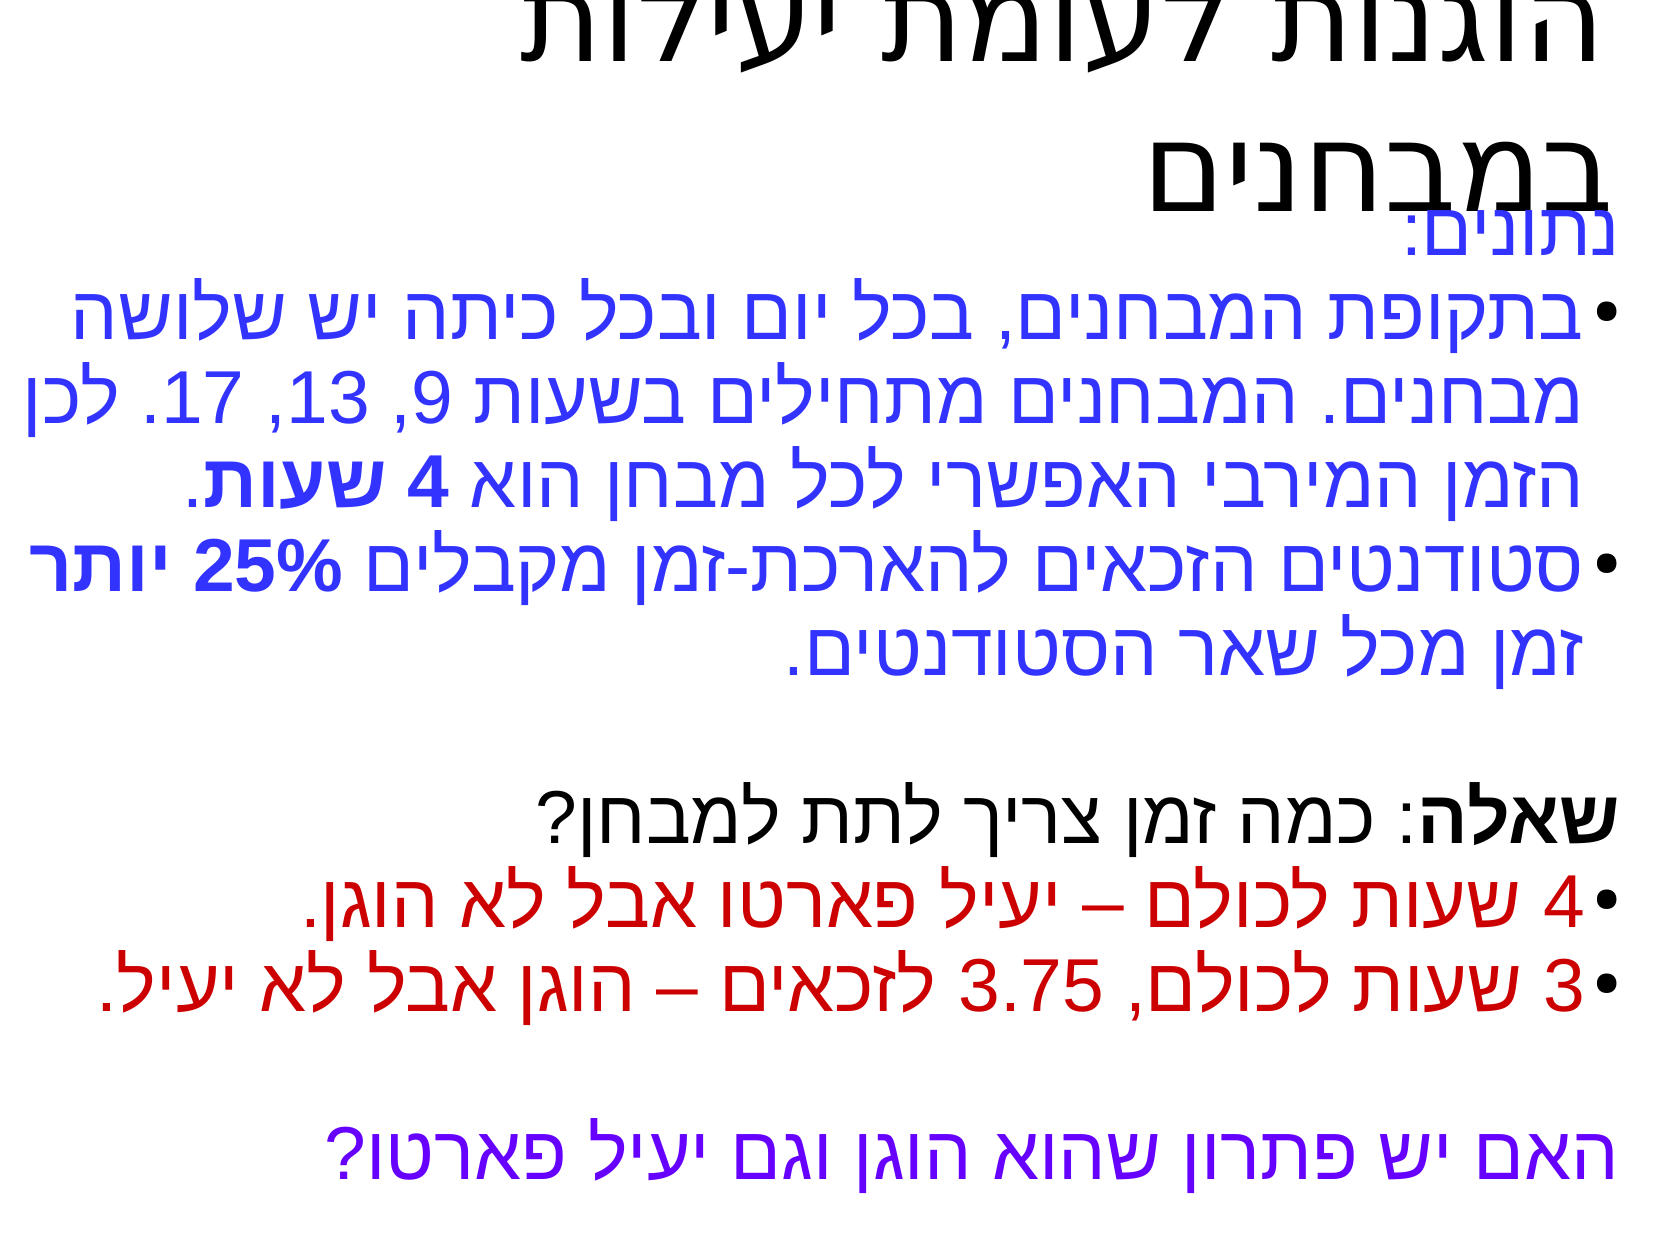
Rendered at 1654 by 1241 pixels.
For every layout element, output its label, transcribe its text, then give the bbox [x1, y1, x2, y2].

text_box נתונים: בתקופת המבחנים, בכל יום ובכל כיתה יש שלושה מבחנים. המבחנים מתחילים בשעות 9, 13, 17. לכן הזמן המירבי האפשרי לכל מבחן הוא 4 שעות. סטודנטים הזכאים להארכת-זמן מקבלים 25% יותר זמן מכל שאר הסטודנטים. שאלה: כמה זמן צריך לתת למבחן? 4 שעות לכולם – יעיל פארטו אבל לא הוגן. 3 שעות לכולם, 3.75 לזכאים – הוגן אבל לא יעיל. האם יש פתרון שהוא הוגן וגם יעיל פארטו? [0, 180, 1636, 1203]
title הוגנות לעומת יעילות במבחנים [30, 7, 1654, 166]
